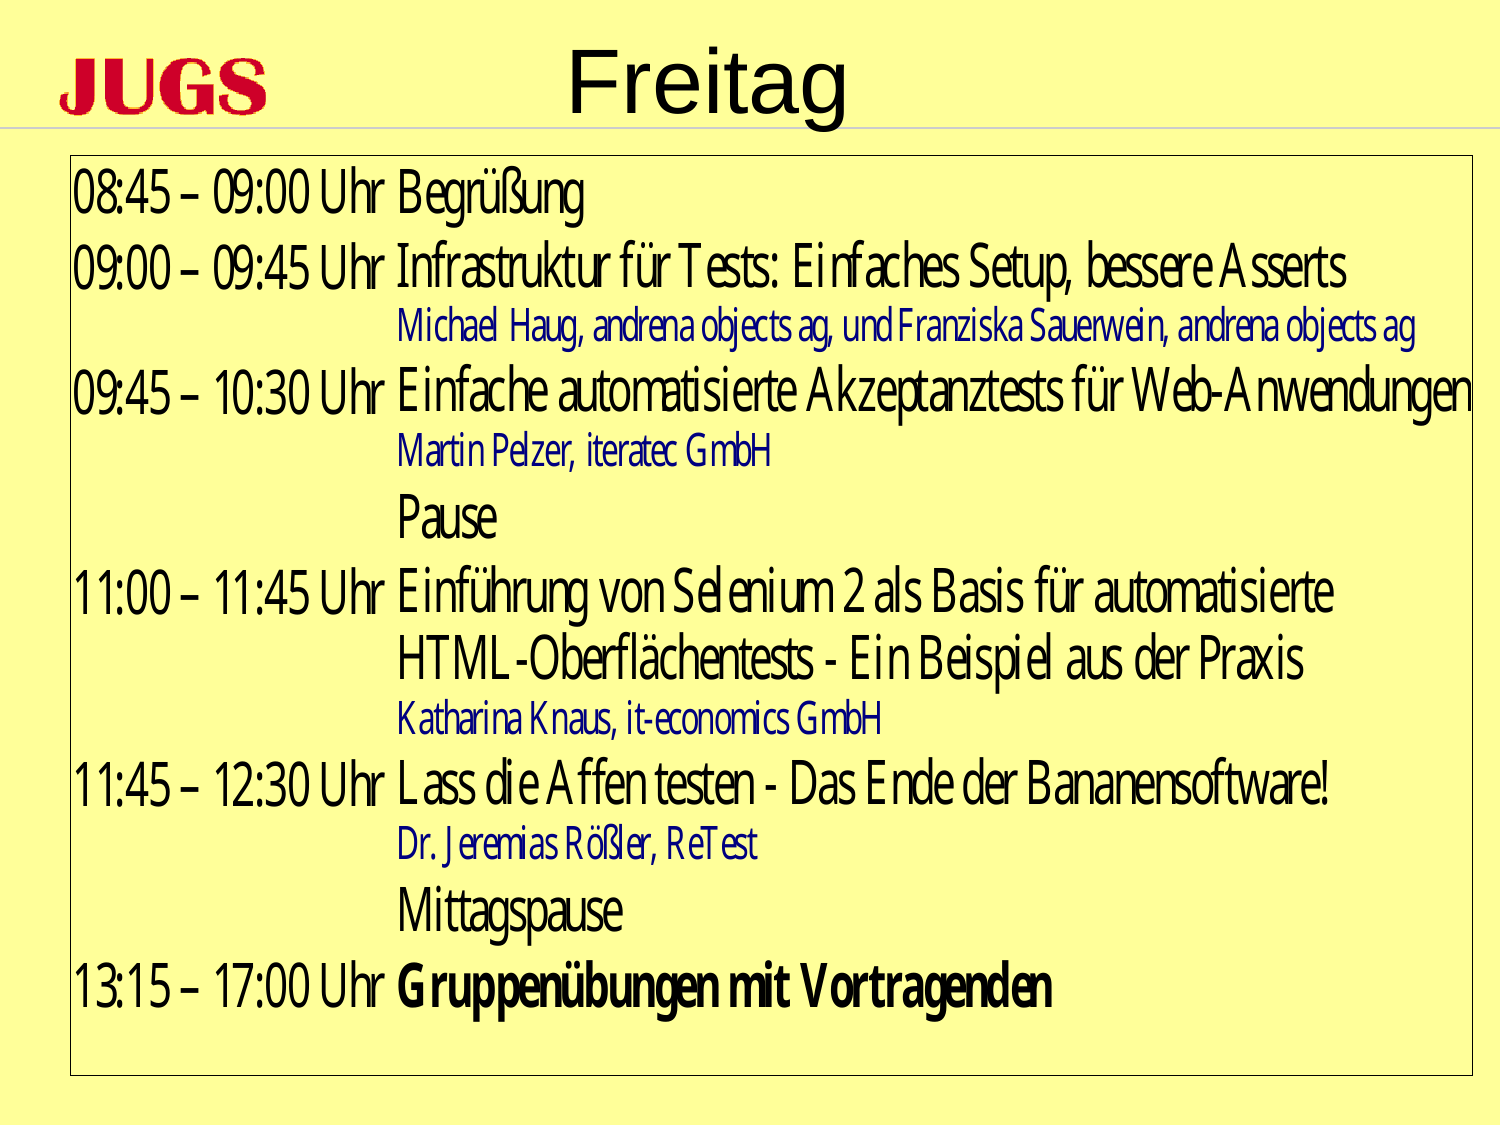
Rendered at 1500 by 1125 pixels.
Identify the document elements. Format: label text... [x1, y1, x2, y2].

title Freitag [295, 30, 1123, 133]
picture [59, 58, 266, 119]
chart [70, 155, 1473, 1076]
